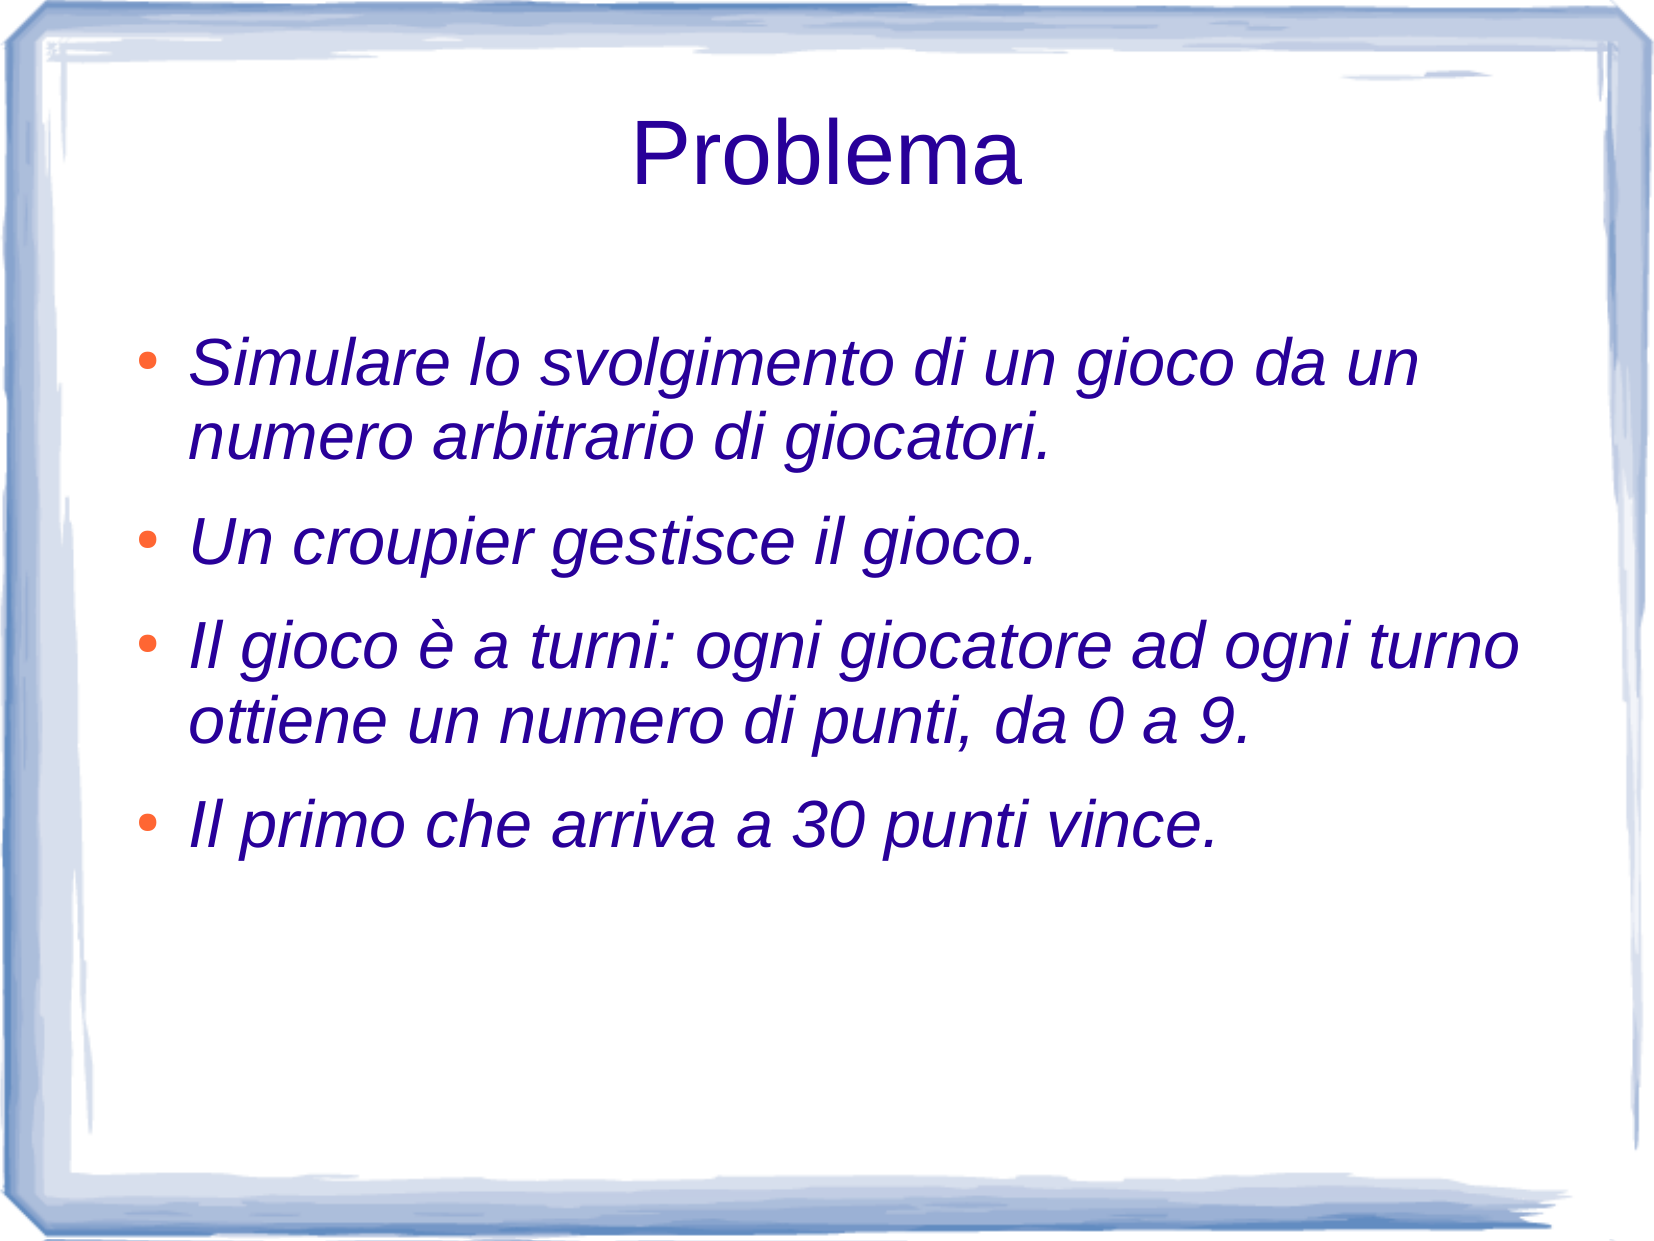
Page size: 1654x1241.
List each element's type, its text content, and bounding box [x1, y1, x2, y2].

picture [0, 0, 1654, 1241]
list Simulare lo svolgimento di un gioco da un numero arbitrario di giocatori. Un croupier gestisce il gioco. Il gioco è a turni: ogni giocatore ad ogni turno ottiene un numero di punti, da 0 a 9. Il primo che arriva a 30 punti vince. [118, 324, 1571, 1045]
title Problema [82, 49, 1571, 257]
